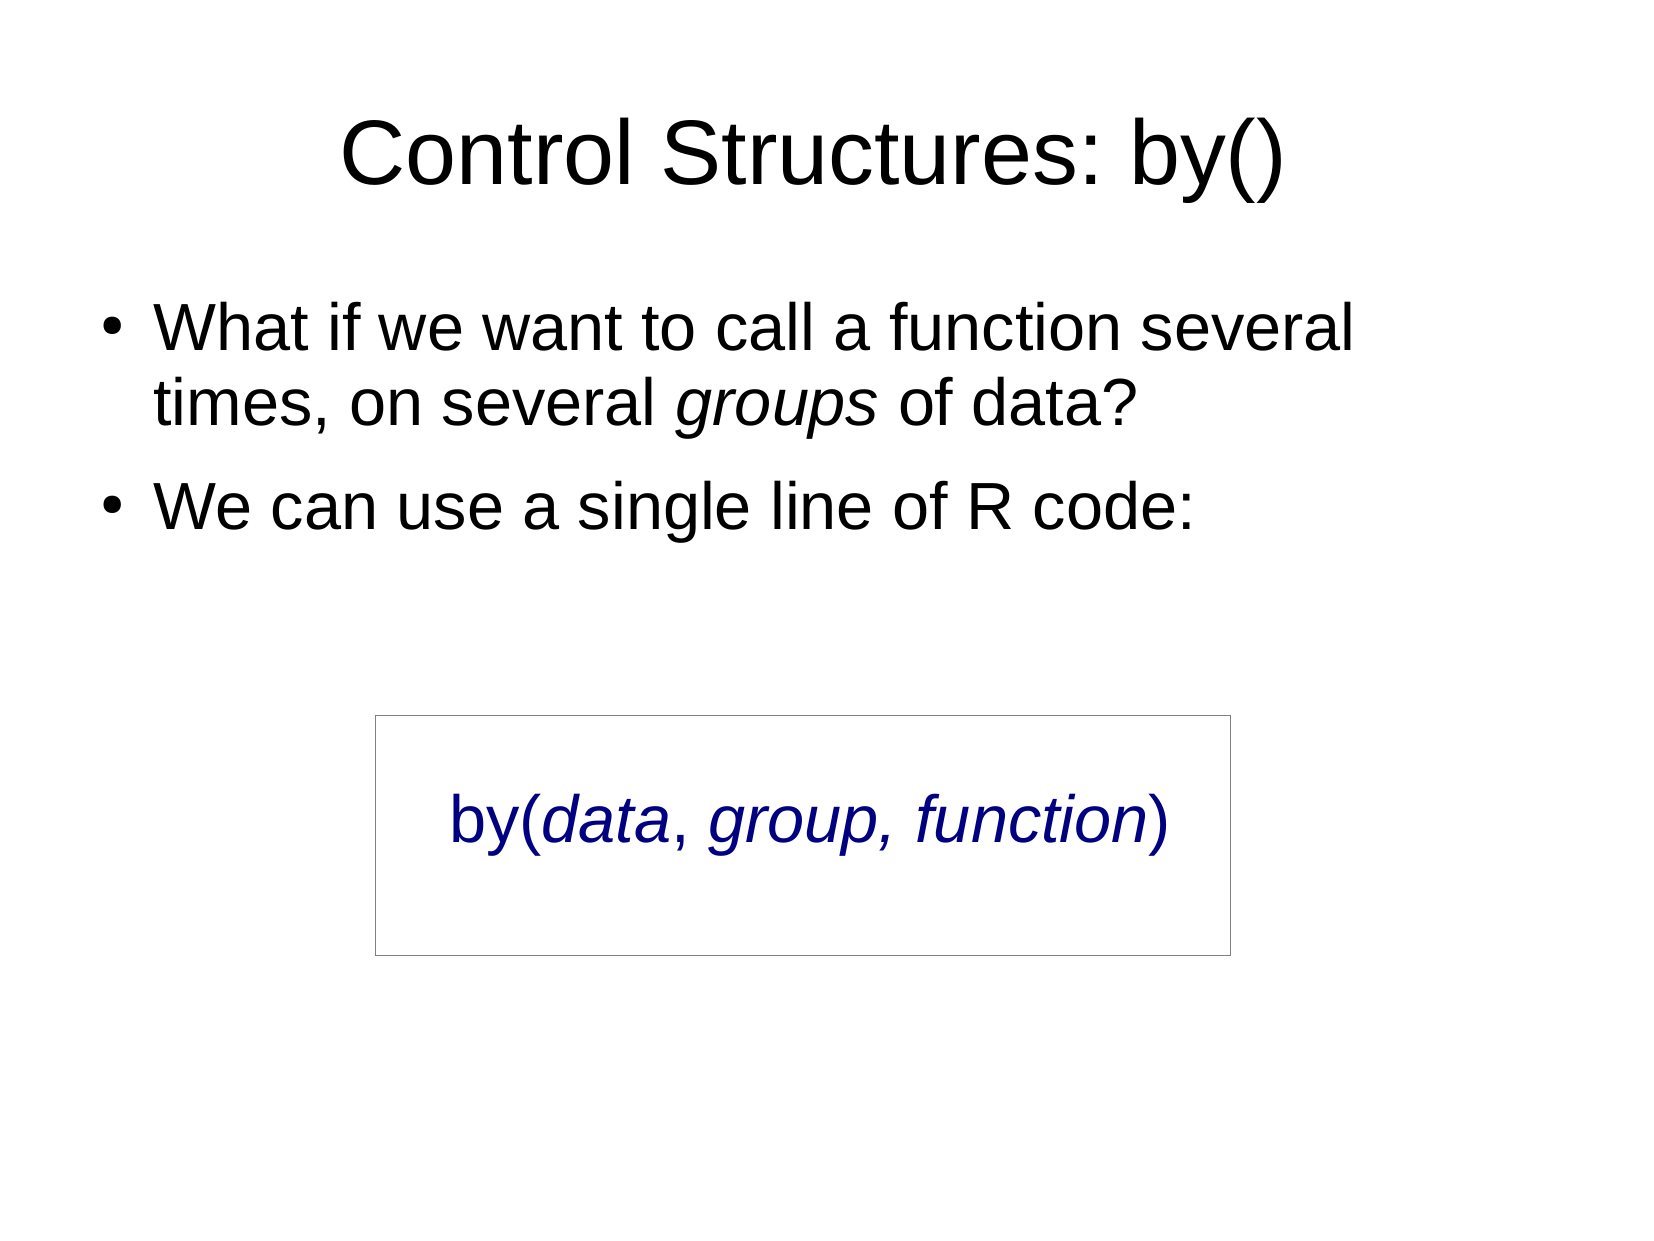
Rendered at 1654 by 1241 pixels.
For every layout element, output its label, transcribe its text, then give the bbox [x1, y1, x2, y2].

list What if we want to call a function several times, on several groups of data? We can use a single line of R code: by(data, group, function) [82, 290, 1538, 1010]
title Control Structures: by() [82, 49, 1571, 257]
